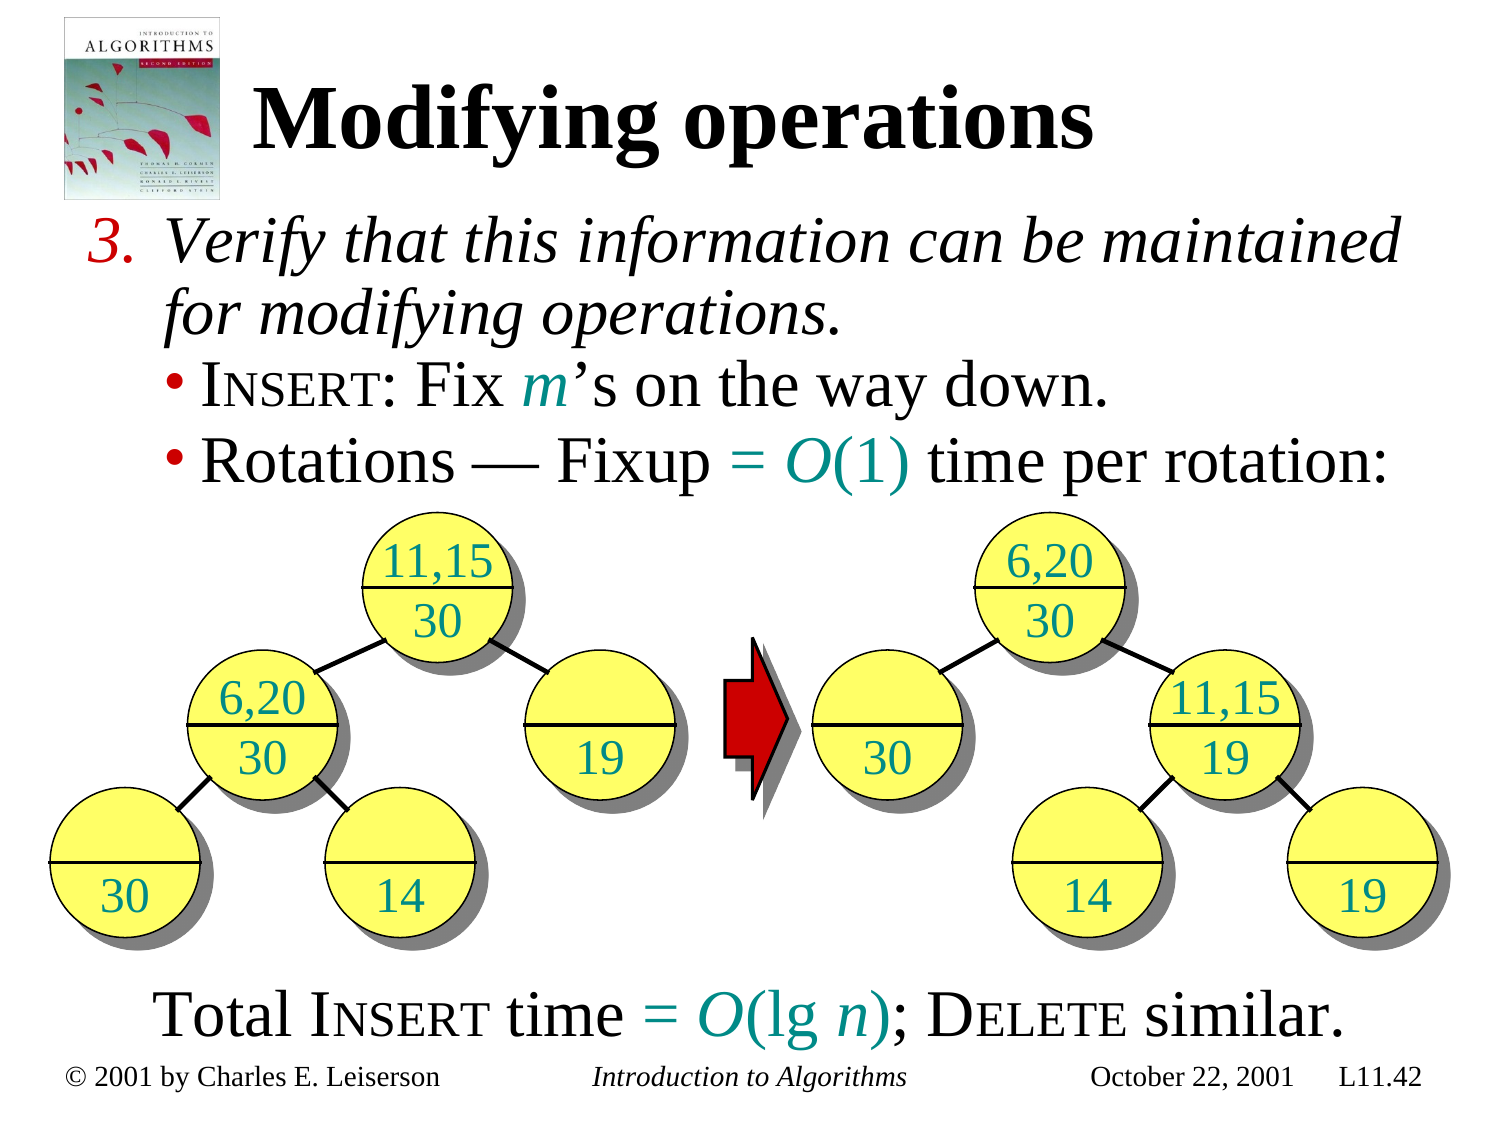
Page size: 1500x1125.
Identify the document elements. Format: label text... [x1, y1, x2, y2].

text_box 14 [1012, 864, 1163, 938]
text_box 11,15 30 [362, 589, 513, 663]
text_box 11,15 19 [1150, 727, 1300, 801]
text_box 19 [1287, 787, 1438, 861]
title Modifying operations [237, 24, 1475, 213]
text_box 19 [525, 727, 675, 801]
text_box 11,15 19 [1150, 649, 1300, 723]
text_box 6,20 30 [187, 727, 338, 801]
text_box 19 [1287, 864, 1438, 938]
text_box 30 [50, 787, 201, 861]
picture [64, 17, 220, 200]
text_box Rotations — Fixup = O(1) time per rotation: [73, 337, 1427, 505]
text_box 19 [525, 650, 675, 723]
text_box Total INSERT time = O(lg n); DELETE similar. [137, 962, 1362, 1058]
text_box 14 [325, 787, 475, 861]
text_box 14 [325, 864, 475, 938]
text_box [725, 637, 788, 801]
text_box 6,20 30 [974, 589, 1125, 663]
text_box 14 [1012, 787, 1163, 861]
text_box Verify that this information can be maintained for modifying operations. INSERT: Fix m’s on the way down. [73, 197, 1427, 337]
text_box 11,15 30 [362, 512, 513, 586]
text_box Introduction to Algorithms [577, 1058, 923, 1101]
text_box October 22, 2001 L11.<number> [982, 1049, 1438, 1101]
text_box 30 [812, 727, 963, 801]
text_box 6,20 30 [974, 512, 1125, 586]
text_box 30 [50, 864, 201, 938]
text_box 6,20 30 [187, 650, 338, 723]
text_box 30 [812, 649, 963, 723]
